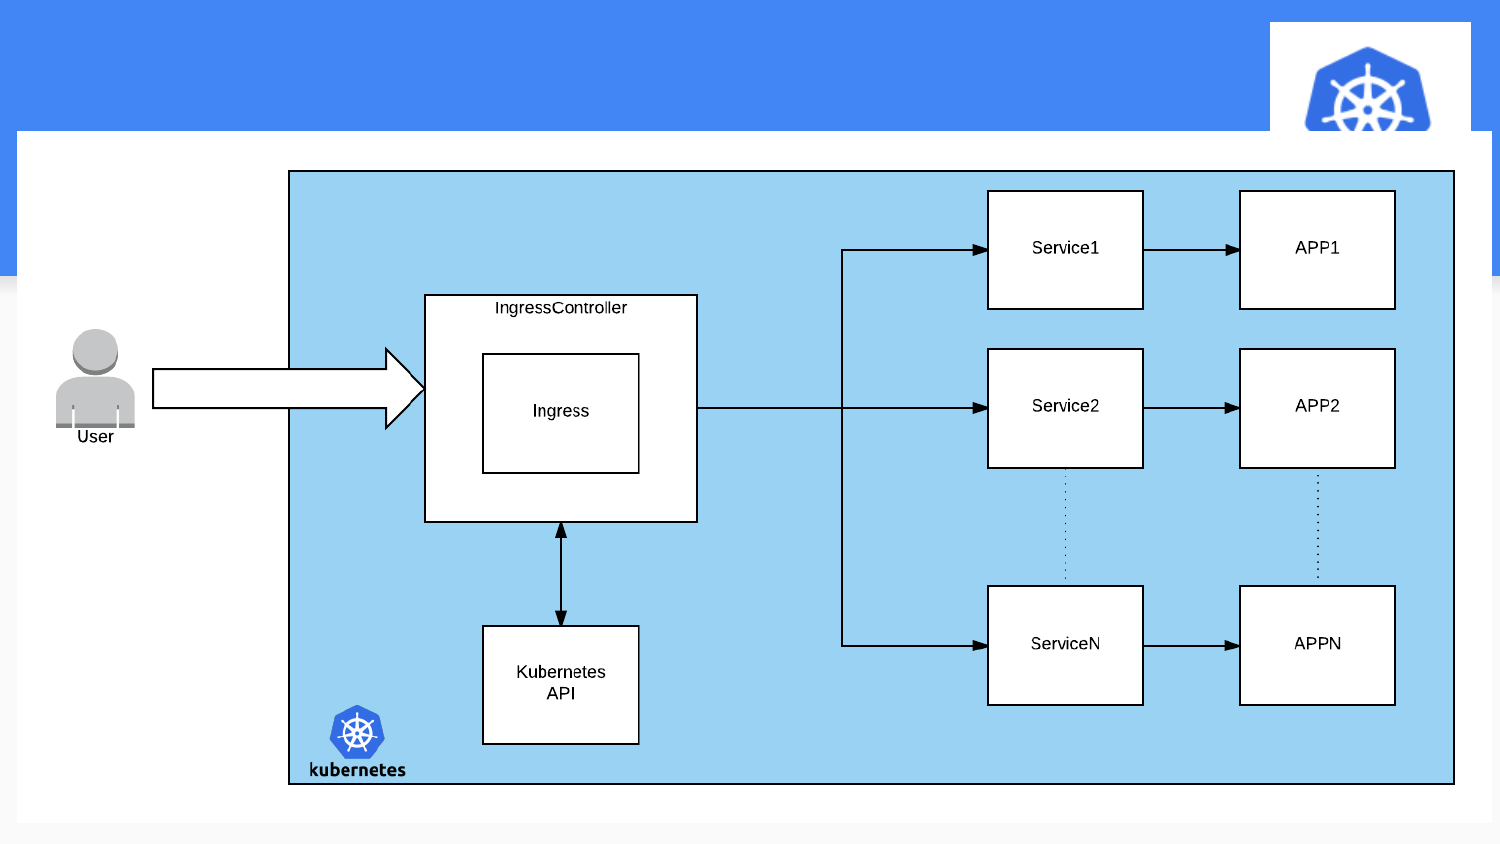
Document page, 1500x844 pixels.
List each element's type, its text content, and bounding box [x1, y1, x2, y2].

title Esquema [77, 121, 1427, 131]
picture [17, 22, 1492, 823]
